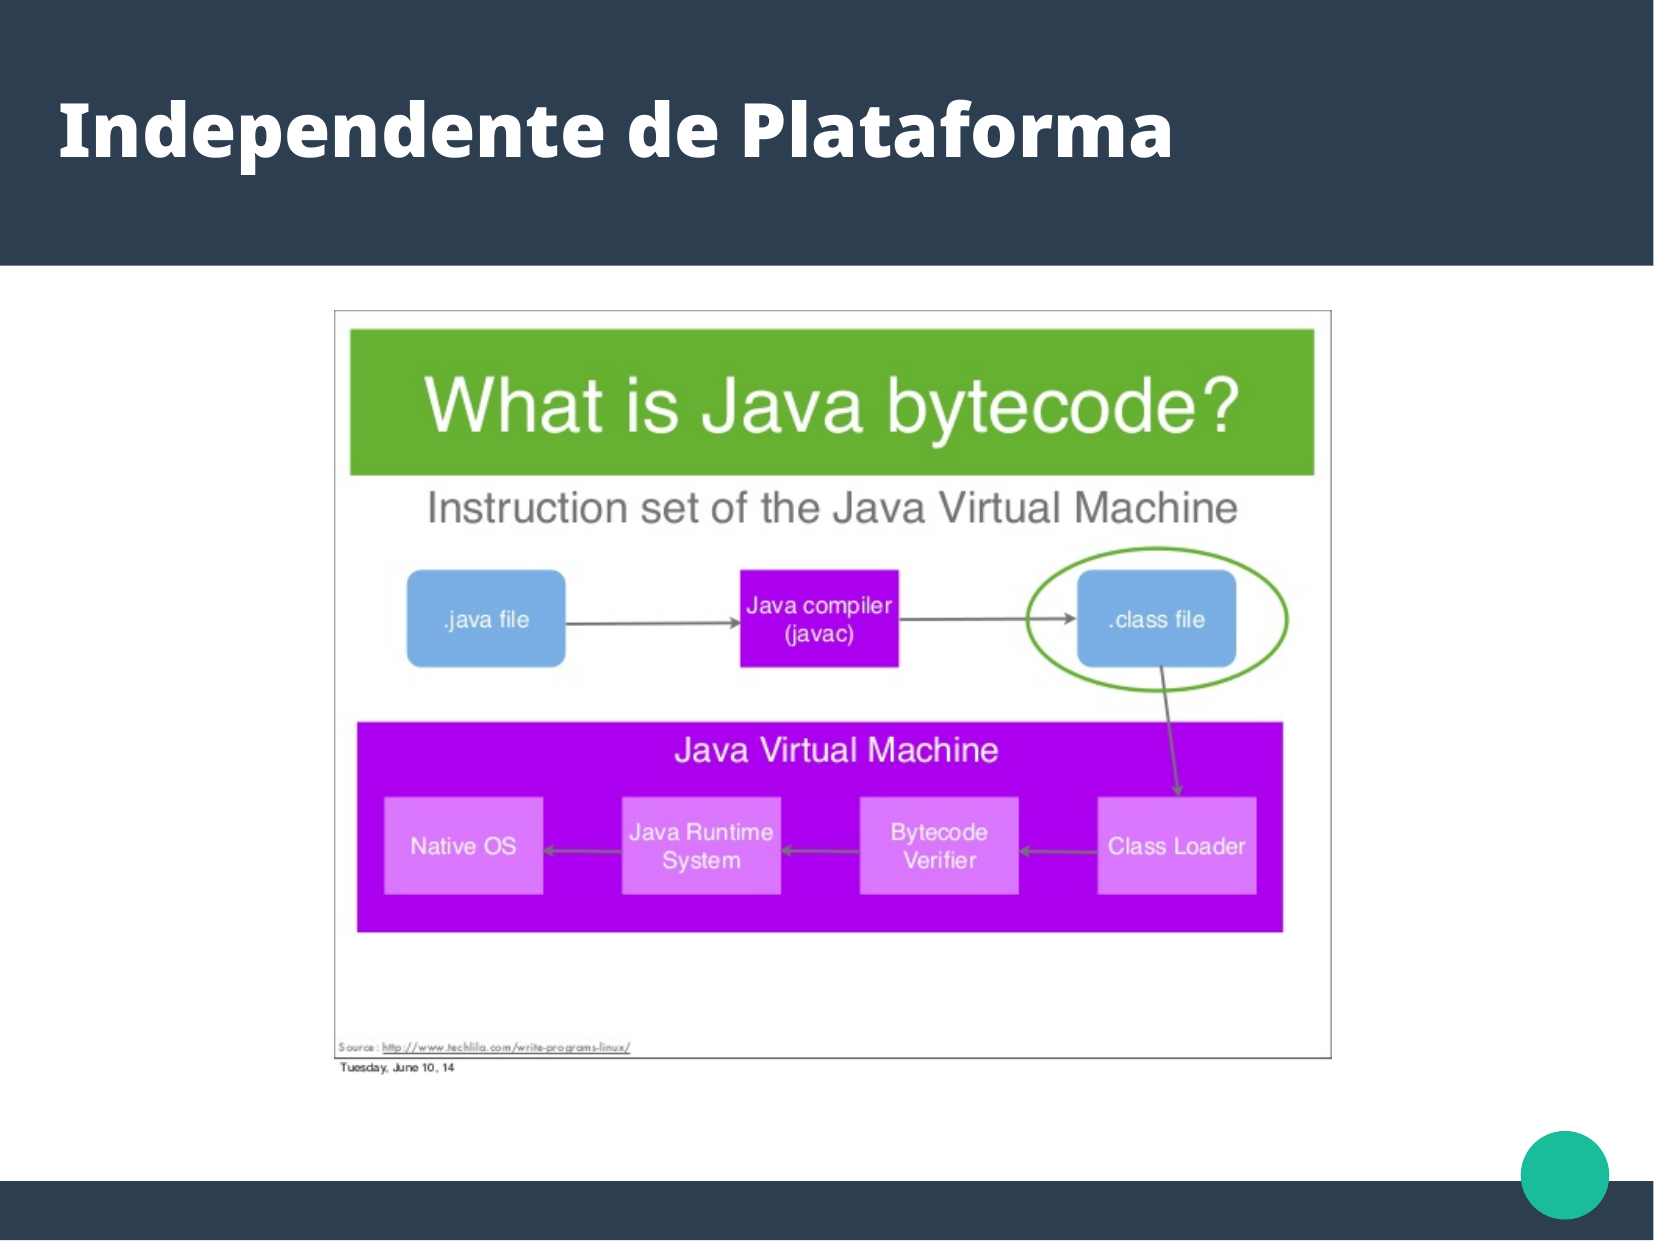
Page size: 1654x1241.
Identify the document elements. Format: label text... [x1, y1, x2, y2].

title Independente de Plataforma [59, 49, 1595, 207]
picture [334, 310, 1332, 1079]
